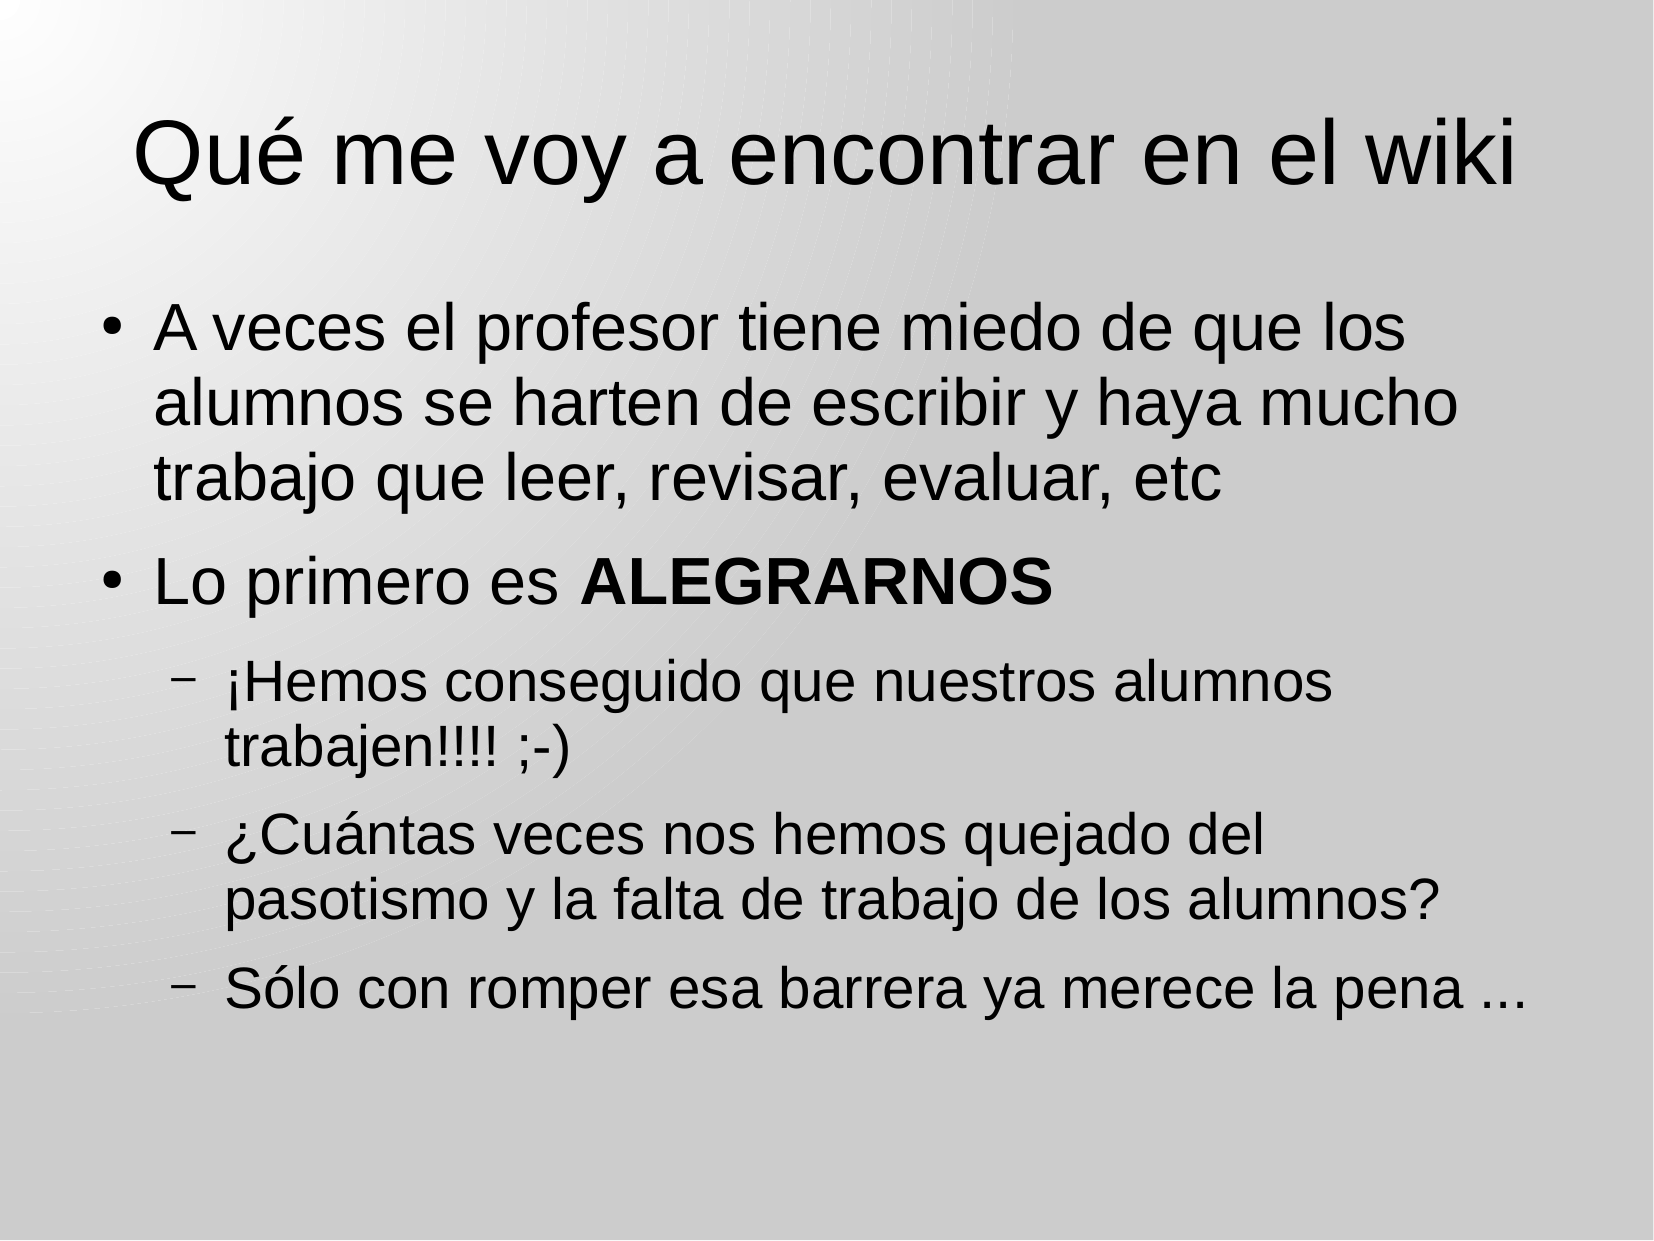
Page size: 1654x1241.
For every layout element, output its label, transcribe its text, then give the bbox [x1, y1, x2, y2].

list A veces el profesor tiene miedo de que los alumnos se harten de escribir y haya mucho trabajo que leer, revisar, evaluar, etc Lo primero es ALEGRARNOS ¡Hemos conseguido que nuestros alumnos trabajen!!!! ;-) ¿Cuántas veces nos hemos quejado del pasotismo y la falta de trabajo de los alumnos? Sólo con romper esa barrera ya merece la pena ... [82, 290, 1538, 1109]
title Qué me voy a encontrar en el wiki [82, 49, 1571, 257]
